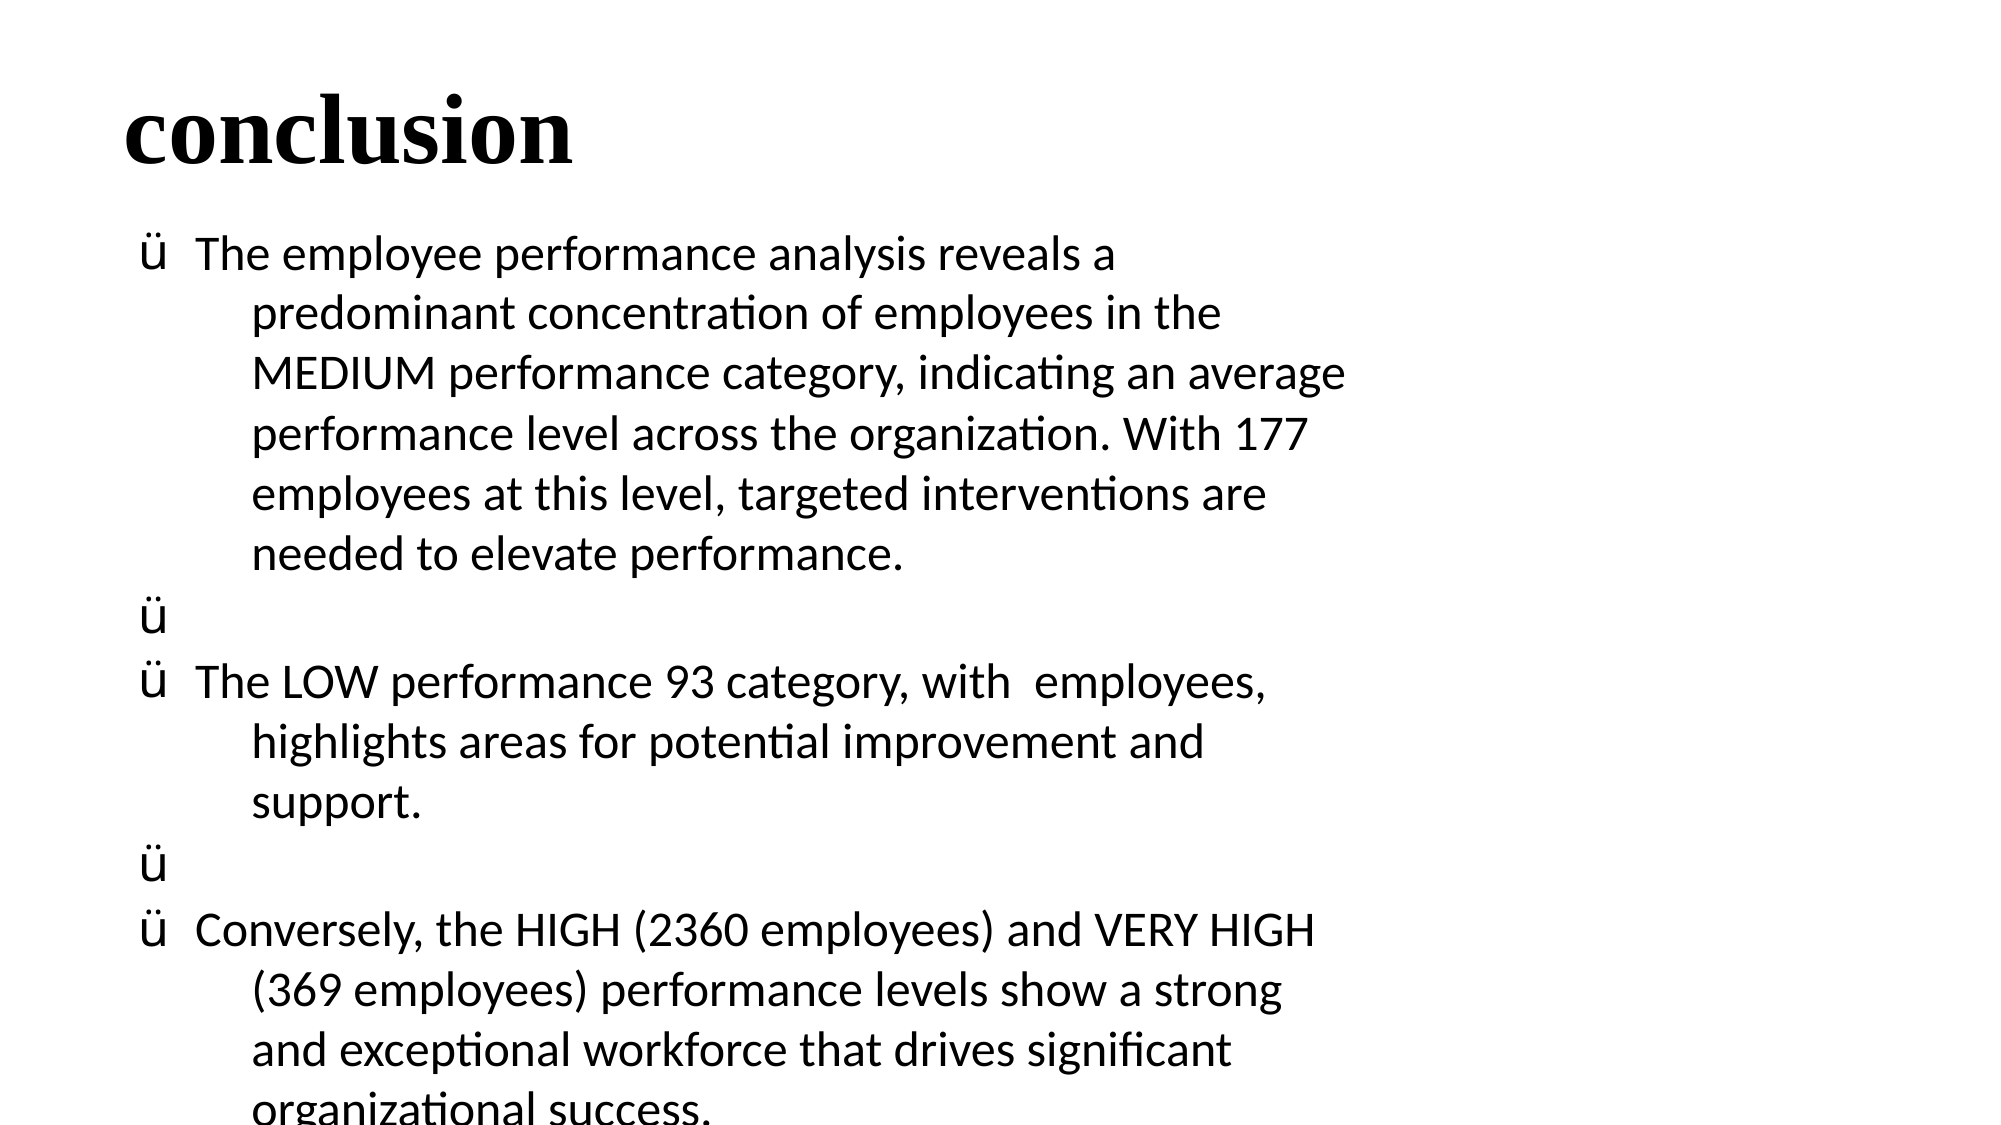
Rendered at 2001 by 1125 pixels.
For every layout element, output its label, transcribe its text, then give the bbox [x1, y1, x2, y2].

title conclusion [123, 63, 1877, 188]
text_box The employee performance analysis reveals a predominant concentration of employees in the MEDIUM performance category, indicating an average performance level across the organization. With 177 employees at this level, targeted interventions are needed to elevate performance. The LOW performance 93 category, with employees, highlights areas for potential improvement and support. Conversely, the HIGH (2360 employees) and VERY HIGH (369 employees) performance levels show a strong and exceptional workforce that drives significant organizational success. [123, 212, 1375, 1076]
